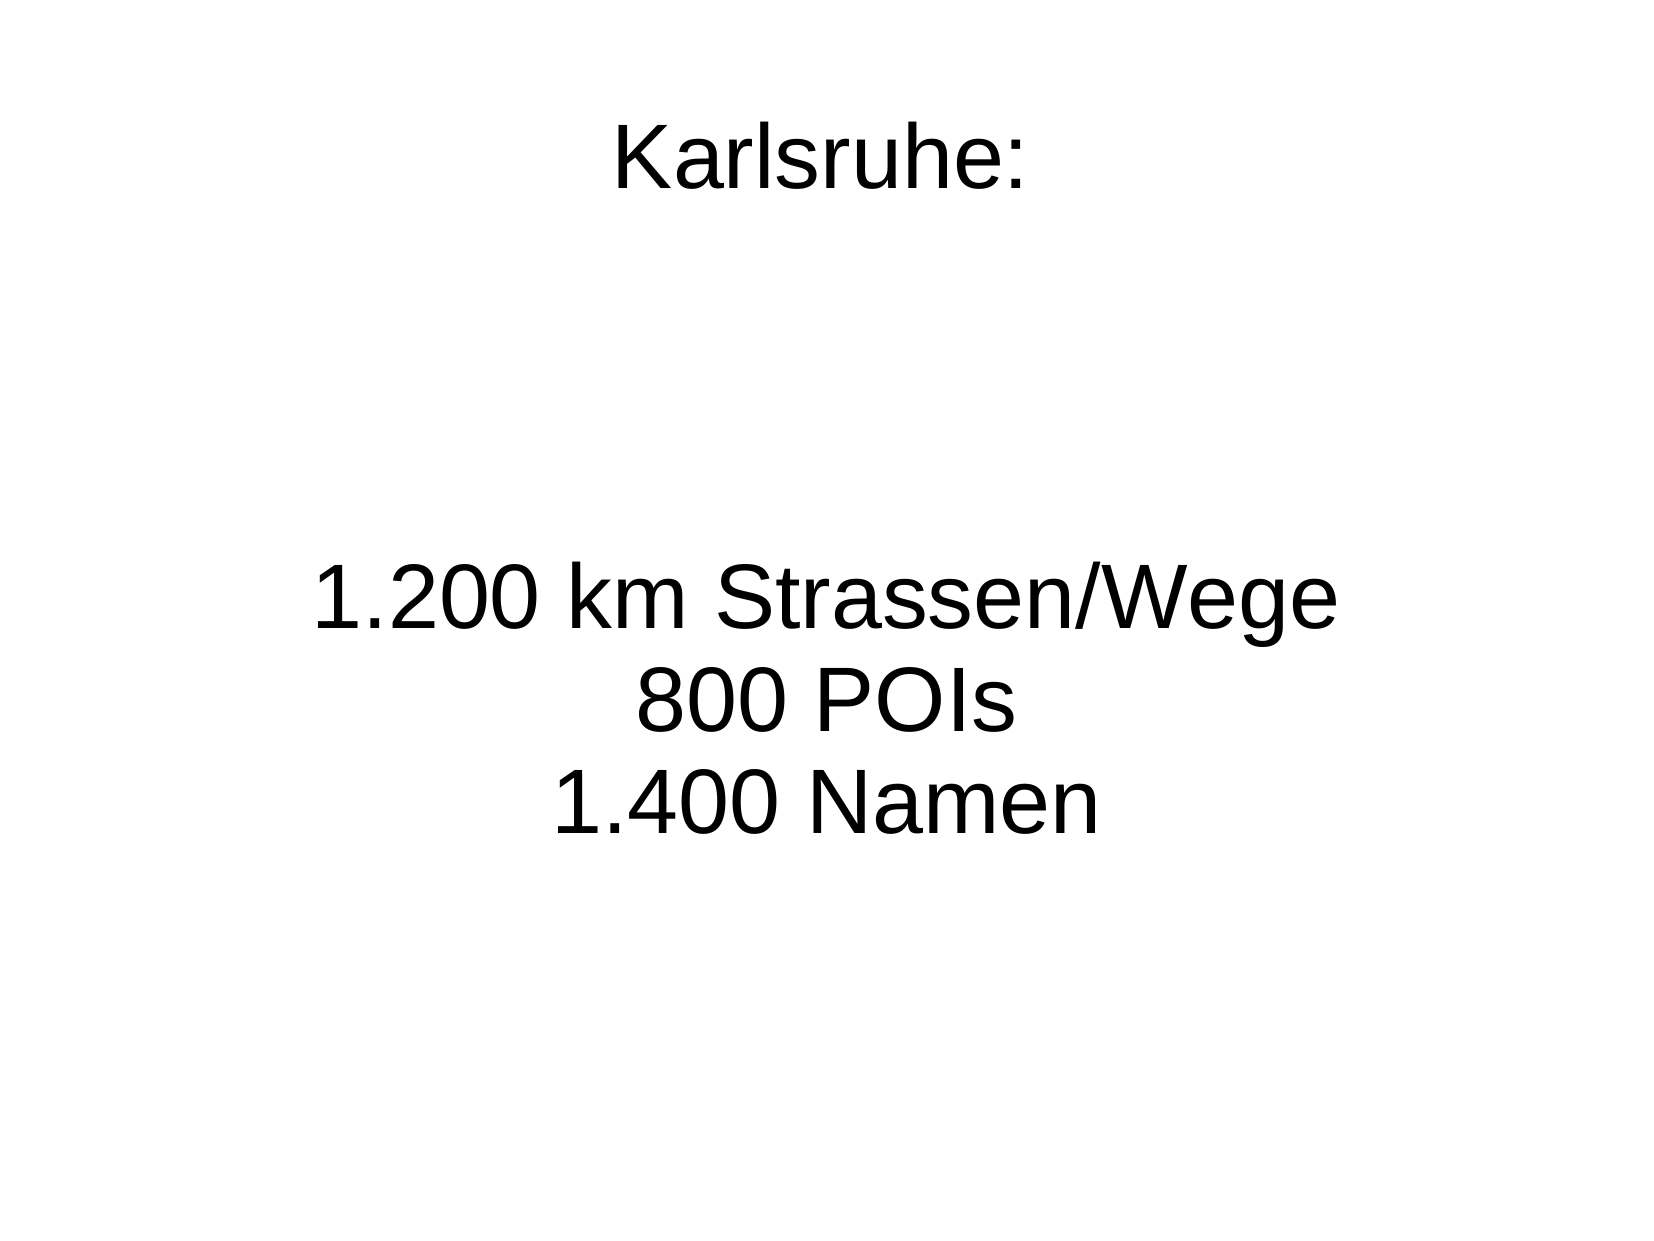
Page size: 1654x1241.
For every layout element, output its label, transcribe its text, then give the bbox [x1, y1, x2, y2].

subtitle 1.200 km Strassen/Wege 800 POIs 1.400 Namen [82, 290, 1571, 1109]
title Karlsruhe: [76, 48, 1565, 266]
